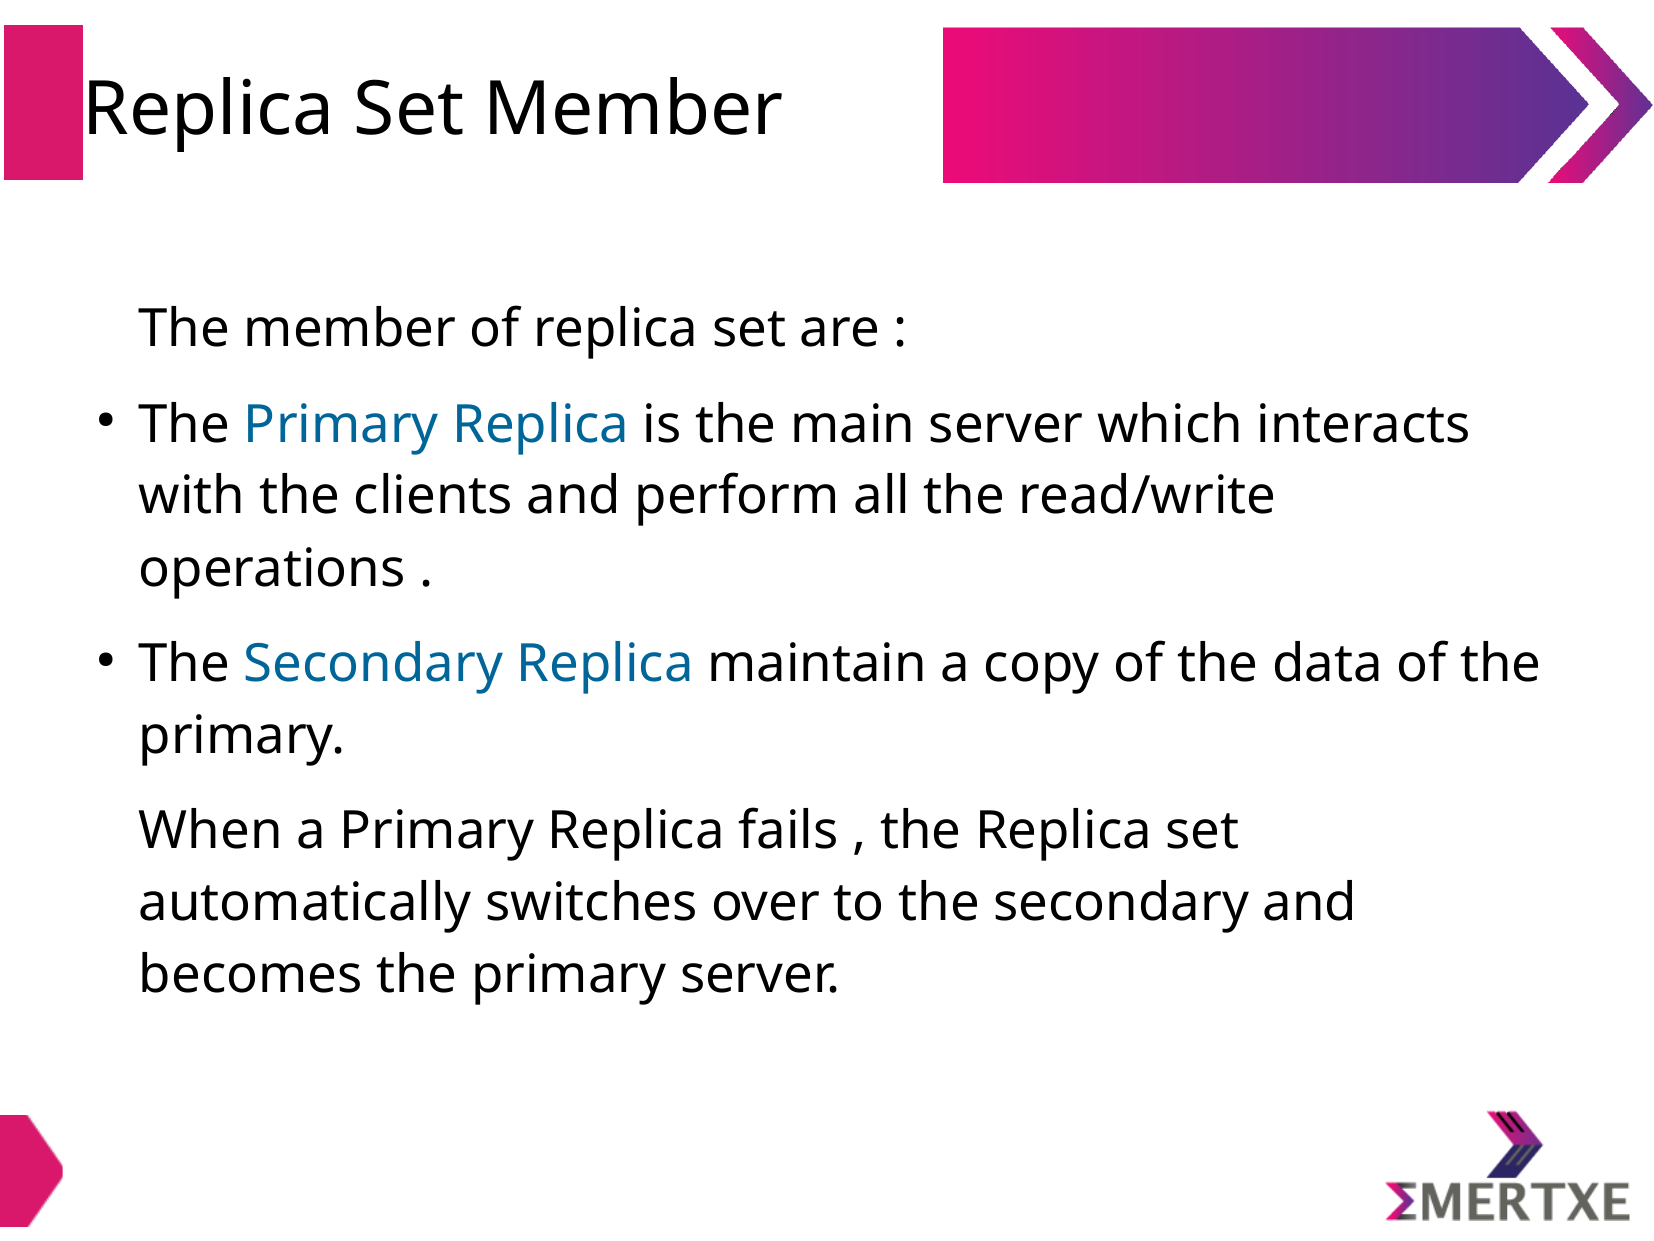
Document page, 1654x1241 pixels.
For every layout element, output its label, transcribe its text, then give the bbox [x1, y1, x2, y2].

title Replica Set Member [82, 2, 1571, 210]
picture [1571, 27, 1653, 183]
list The member of replica set are : The Primary Replica is the main server which interacts with the clients and perform all the read/write operations . The Secondary Replica maintain a copy of the data of the primary. When a Primary Replica fails , the Replica set automatically switches over to the secondary and becomes the primary server. [82, 290, 1571, 1010]
picture [1385, 1107, 1631, 1221]
